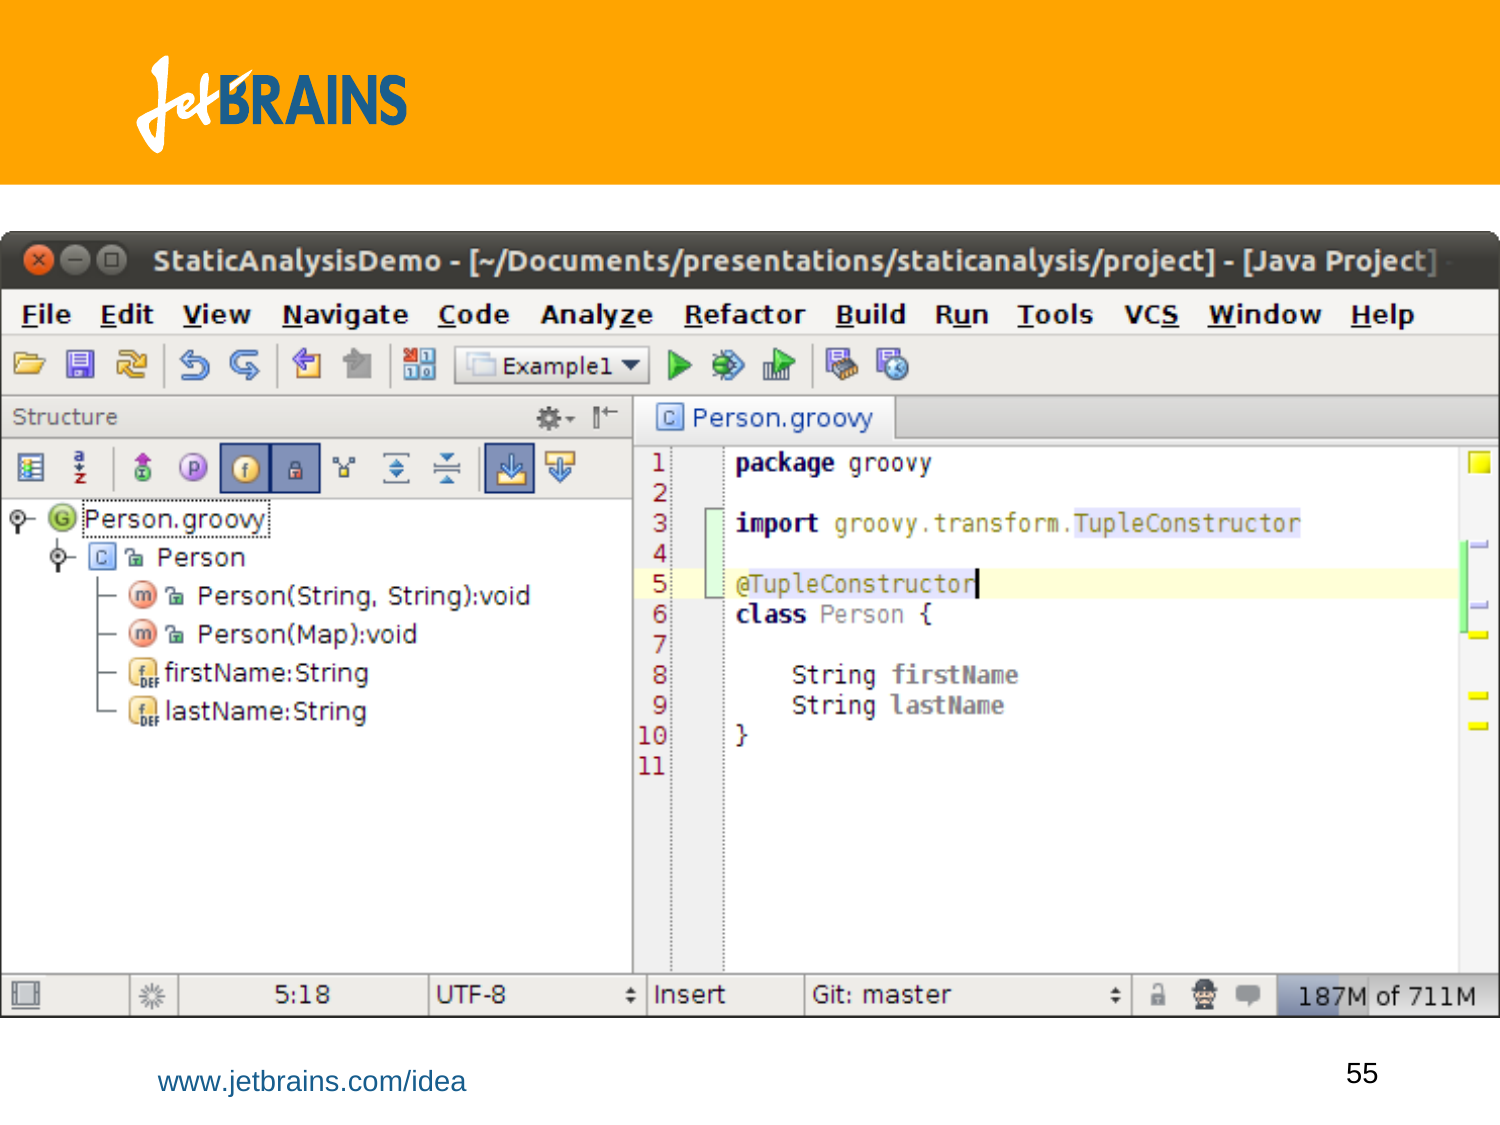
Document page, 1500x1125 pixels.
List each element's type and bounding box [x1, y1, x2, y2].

picture [0, 231, 1500, 1018]
